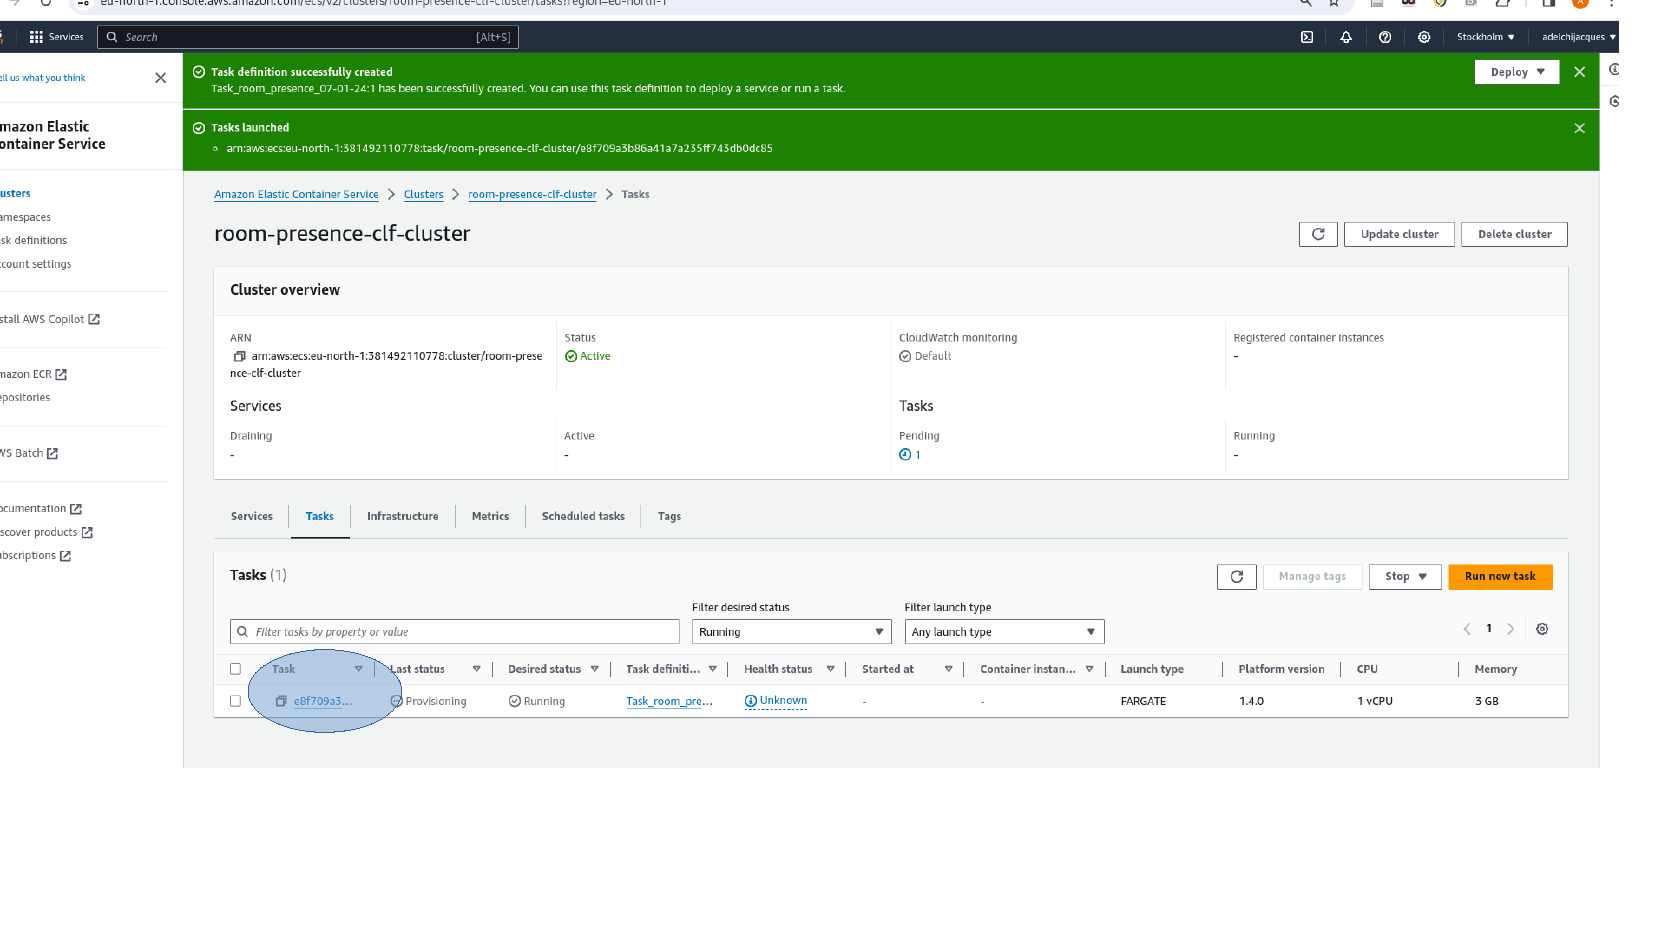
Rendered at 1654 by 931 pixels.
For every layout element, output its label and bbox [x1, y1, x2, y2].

text_box [248, 649, 402, 733]
picture [0, 0, 1619, 768]
